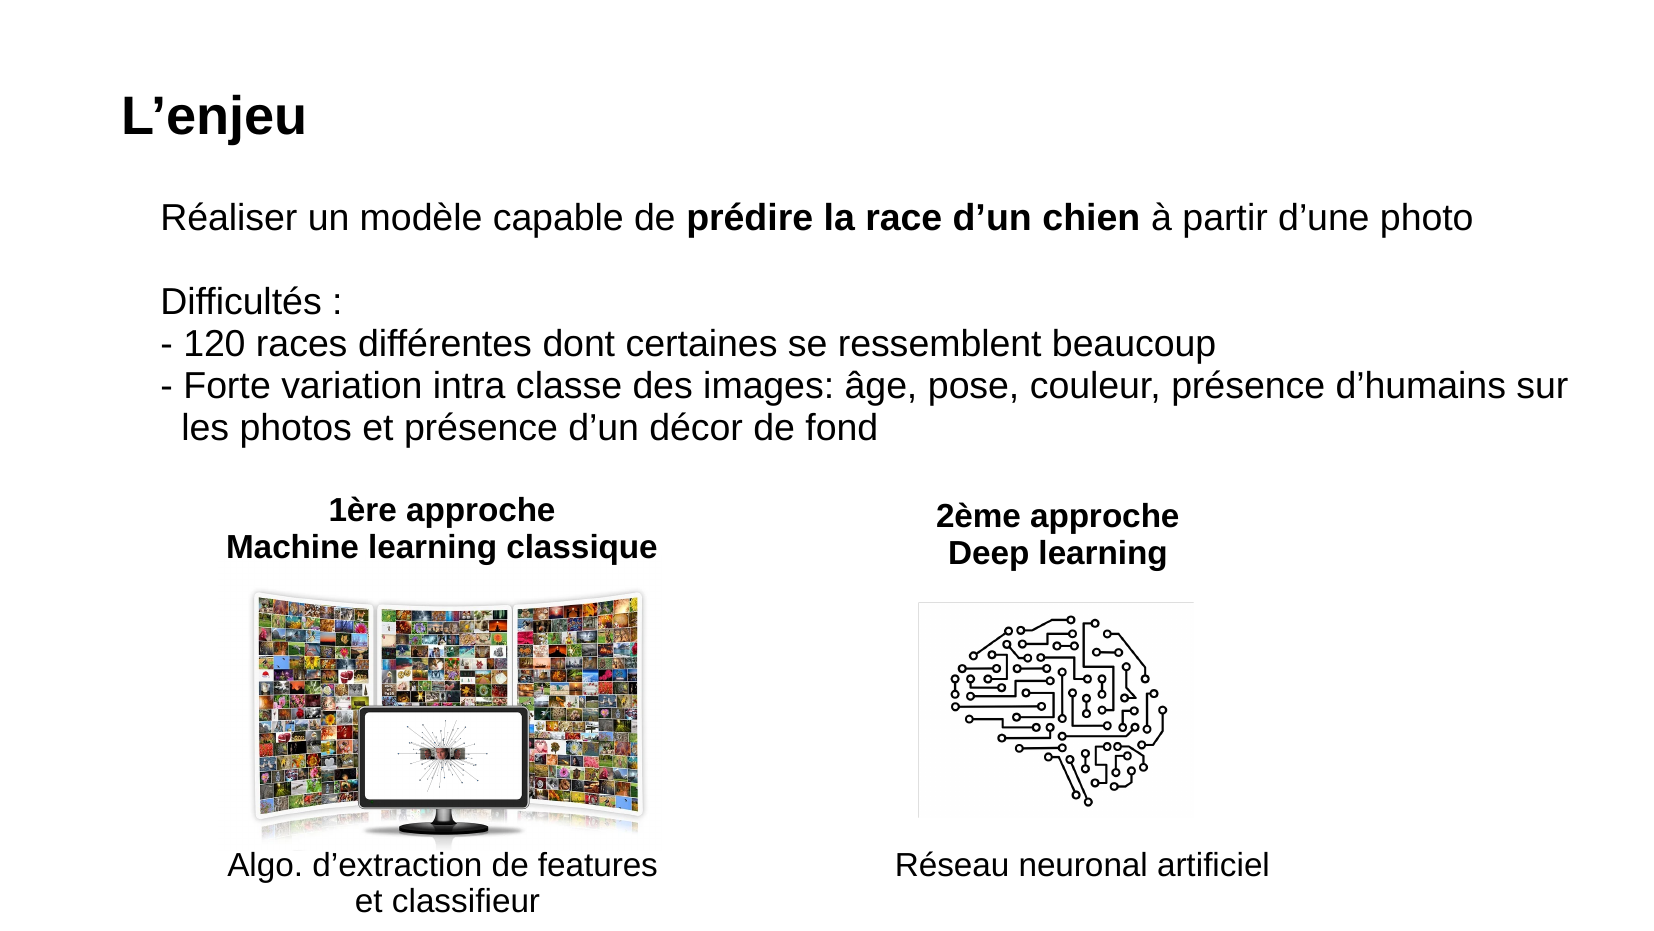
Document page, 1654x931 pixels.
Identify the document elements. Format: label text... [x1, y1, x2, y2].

text_box Algo. d’extraction de features et classifieur [212, 838, 683, 928]
text_box Réaliser un modèle capable de prédire la race d’un chien à partir d’une photo Difficultés : - 120 races différentes dont certaines se ressemblent beaucoup - Forte variation intra classe des images: âge, pose, couleur, présence d’humains sur les photos et présence d’un décor de fond [145, 189, 1595, 456]
text_box Réseau neuronal artificiel [879, 838, 1286, 914]
picture [218, 574, 662, 838]
text_box 2ème approche Deep learning [921, 489, 1316, 579]
text_box 1ère approche Machine learning classique [211, 484, 674, 574]
picture [891, 581, 1221, 838]
text_box L’enjeu [106, 78, 502, 154]
